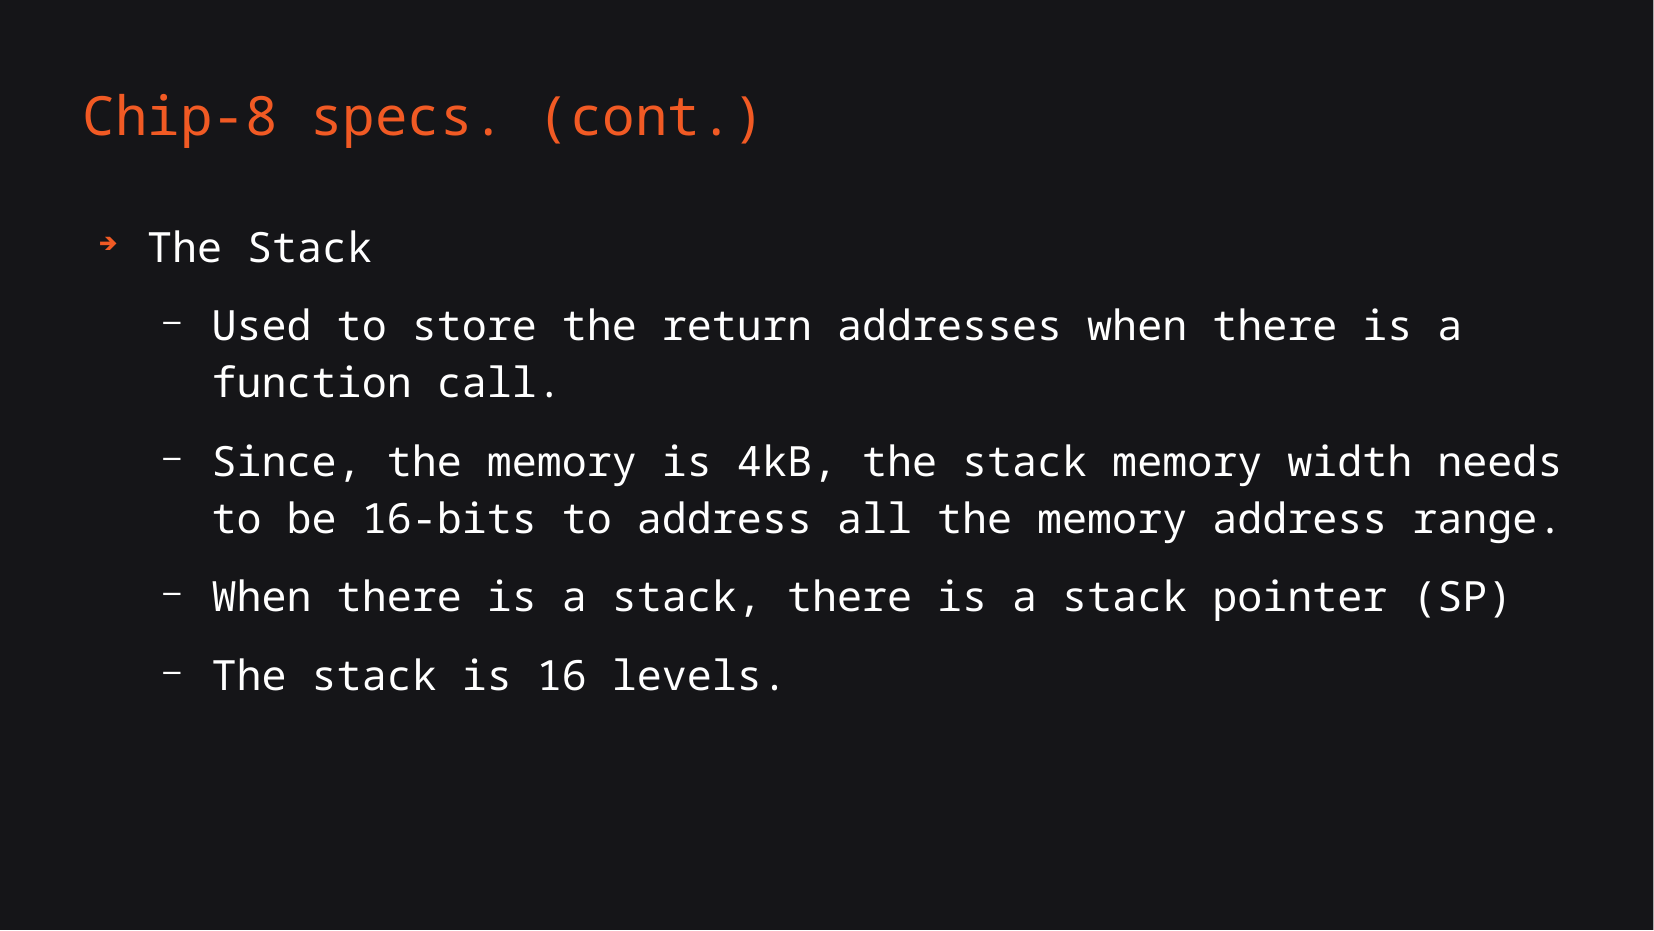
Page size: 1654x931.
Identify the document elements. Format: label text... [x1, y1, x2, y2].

title Chip-8 specs. (cont.) [82, 37, 1276, 193]
list The Stack Used to store the return addresses when there is a function call. Since, the memory is 4kB, the stack memory width needs to be 16-bits to address all the memory address range. When there is a stack, there is a stack pointer (SP) The stack is 16 levels. [82, 217, 1571, 758]
